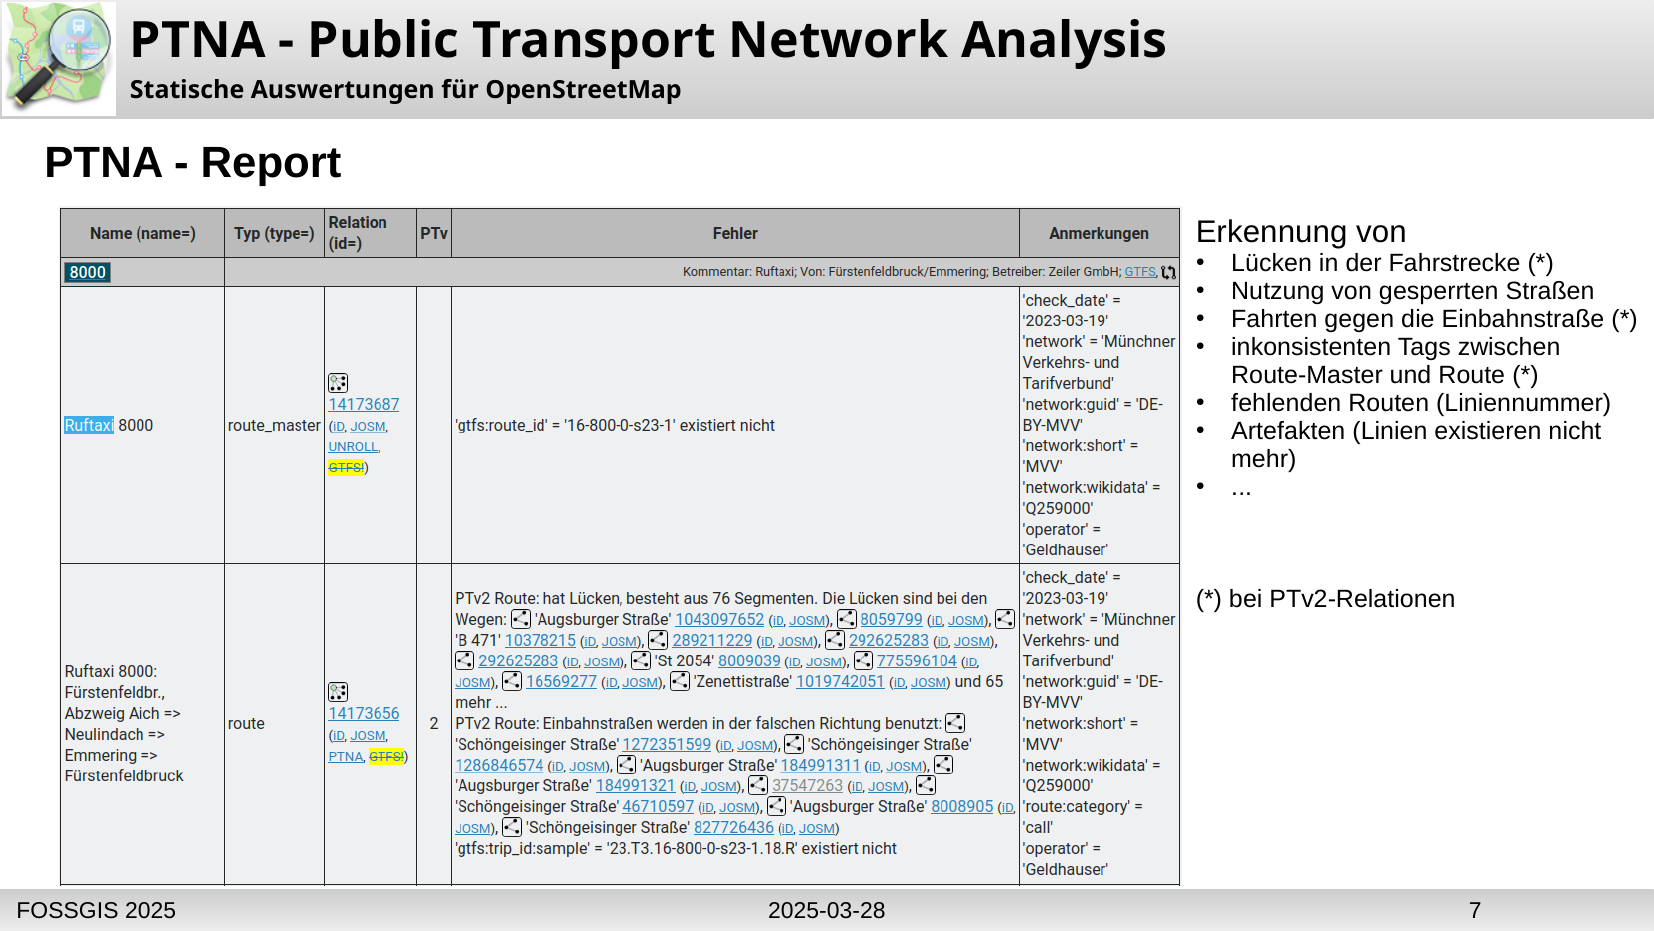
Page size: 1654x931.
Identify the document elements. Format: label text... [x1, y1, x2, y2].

text_box <Foliennummer> [1453, 888, 1654, 931]
text_box Erkennung von Lücken in der Fahrstrecke (*) Nutzung von gesperrten Straßen Fahrten gegen die Einbahnstraße (*) inkonsistenten Tags zwischen Route-Master und Route (*) fehlenden Routen (Liniennummer) Artefakten (Linien existieren nicht mehr) ... (*) bei PTv2-Relationen [1181, 206, 1654, 621]
text_box PTNA - Public Transport Network Analysis [115, 0, 1653, 59]
text_box Statische Auswertungen für OpenStreetMap [115, 59, 1653, 119]
text_box FOSSGIS 2025 [1, 888, 203, 931]
text_box PTNA - Report [29, 130, 621, 195]
picture [59, 206, 1182, 886]
text_box [0, 0, 115, 119]
picture [2, 2, 115, 116]
text_box 2025-03-28 [203, 889, 1453, 931]
